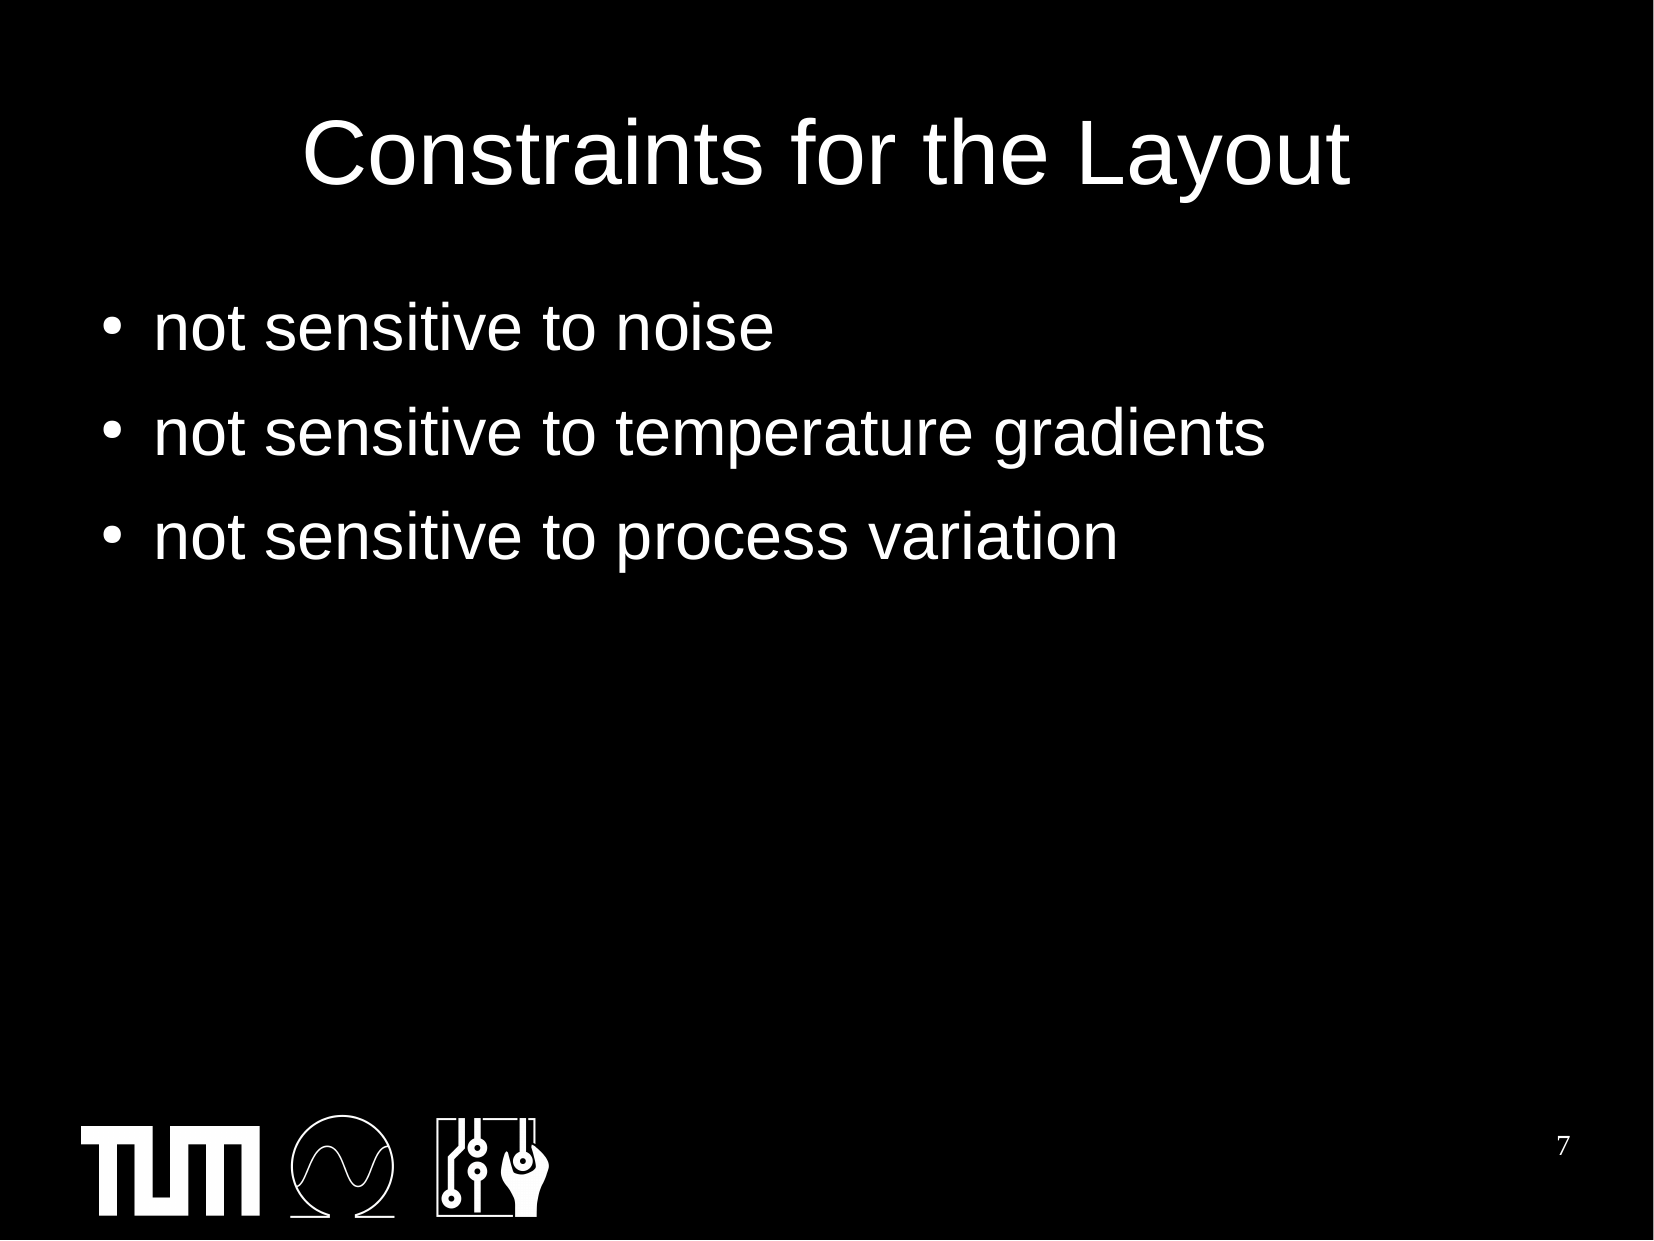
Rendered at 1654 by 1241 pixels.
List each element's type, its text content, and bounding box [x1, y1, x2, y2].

picture [63, 1108, 272, 1227]
picture [283, 1109, 402, 1227]
list not sensitive to noise not sensitive to temperature gradients not sensitive to process variation [82, 290, 1571, 1109]
picture [425, 1109, 554, 1227]
title Constraints for the Layout [82, 49, 1571, 257]
